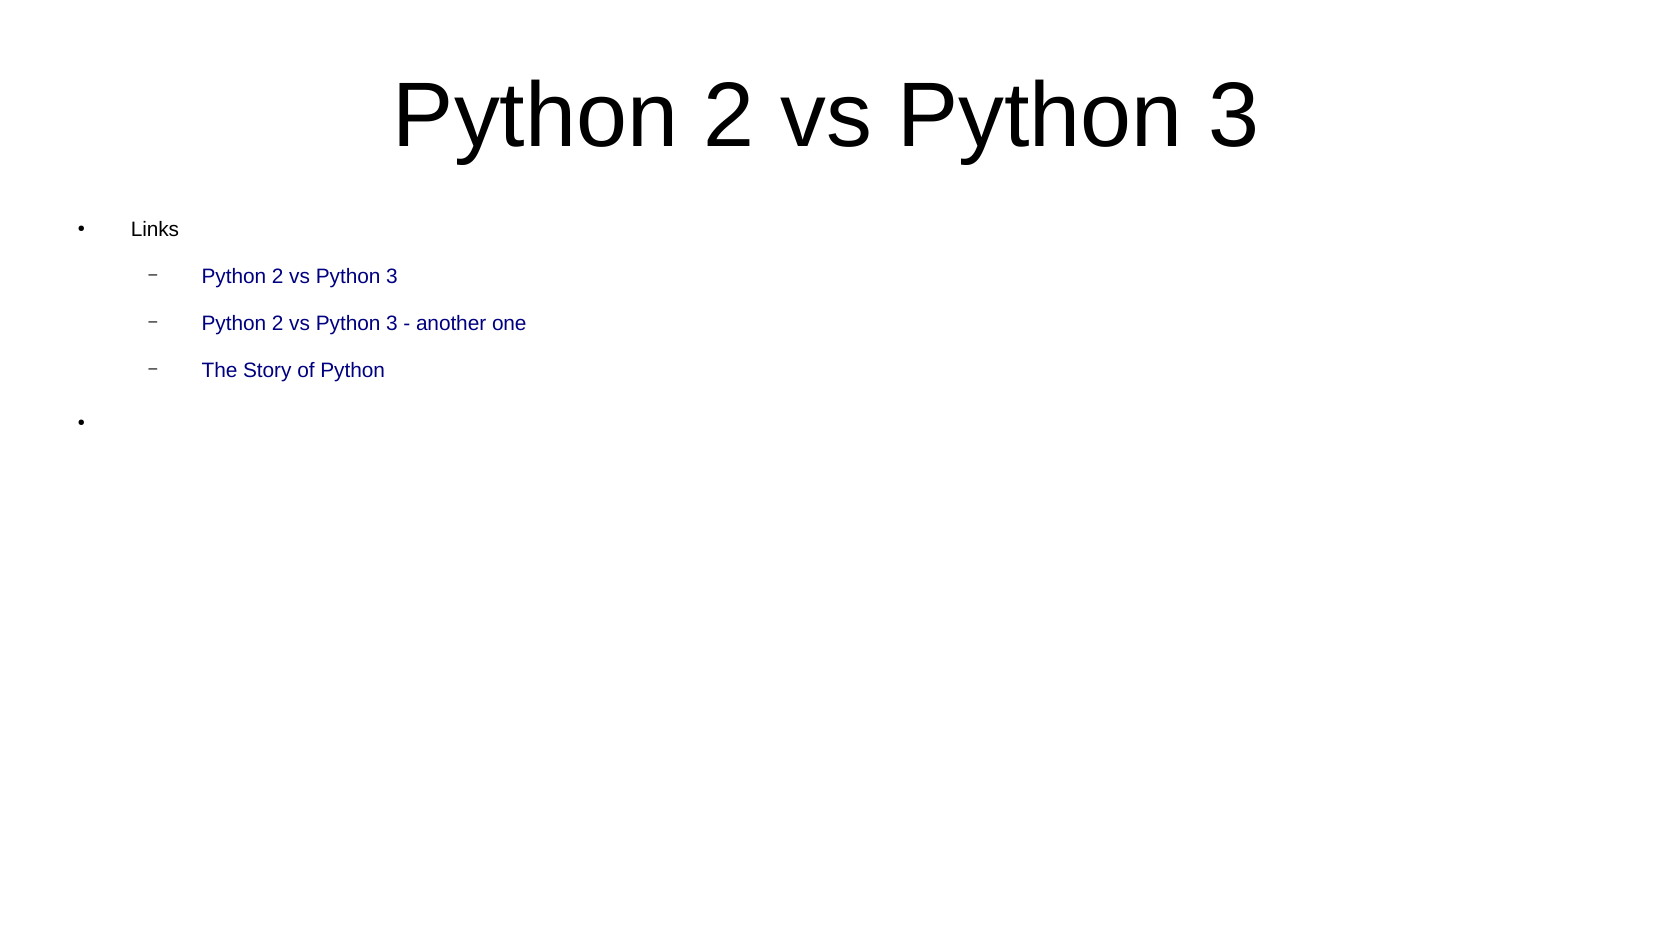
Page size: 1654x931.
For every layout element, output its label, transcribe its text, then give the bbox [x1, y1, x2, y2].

title Python 2 vs Python 3 [82, 37, 1571, 193]
list Links Python 2 vs Python 3 Python 2 vs Python 3 - another one The Story of Python [60, 217, 1549, 758]
